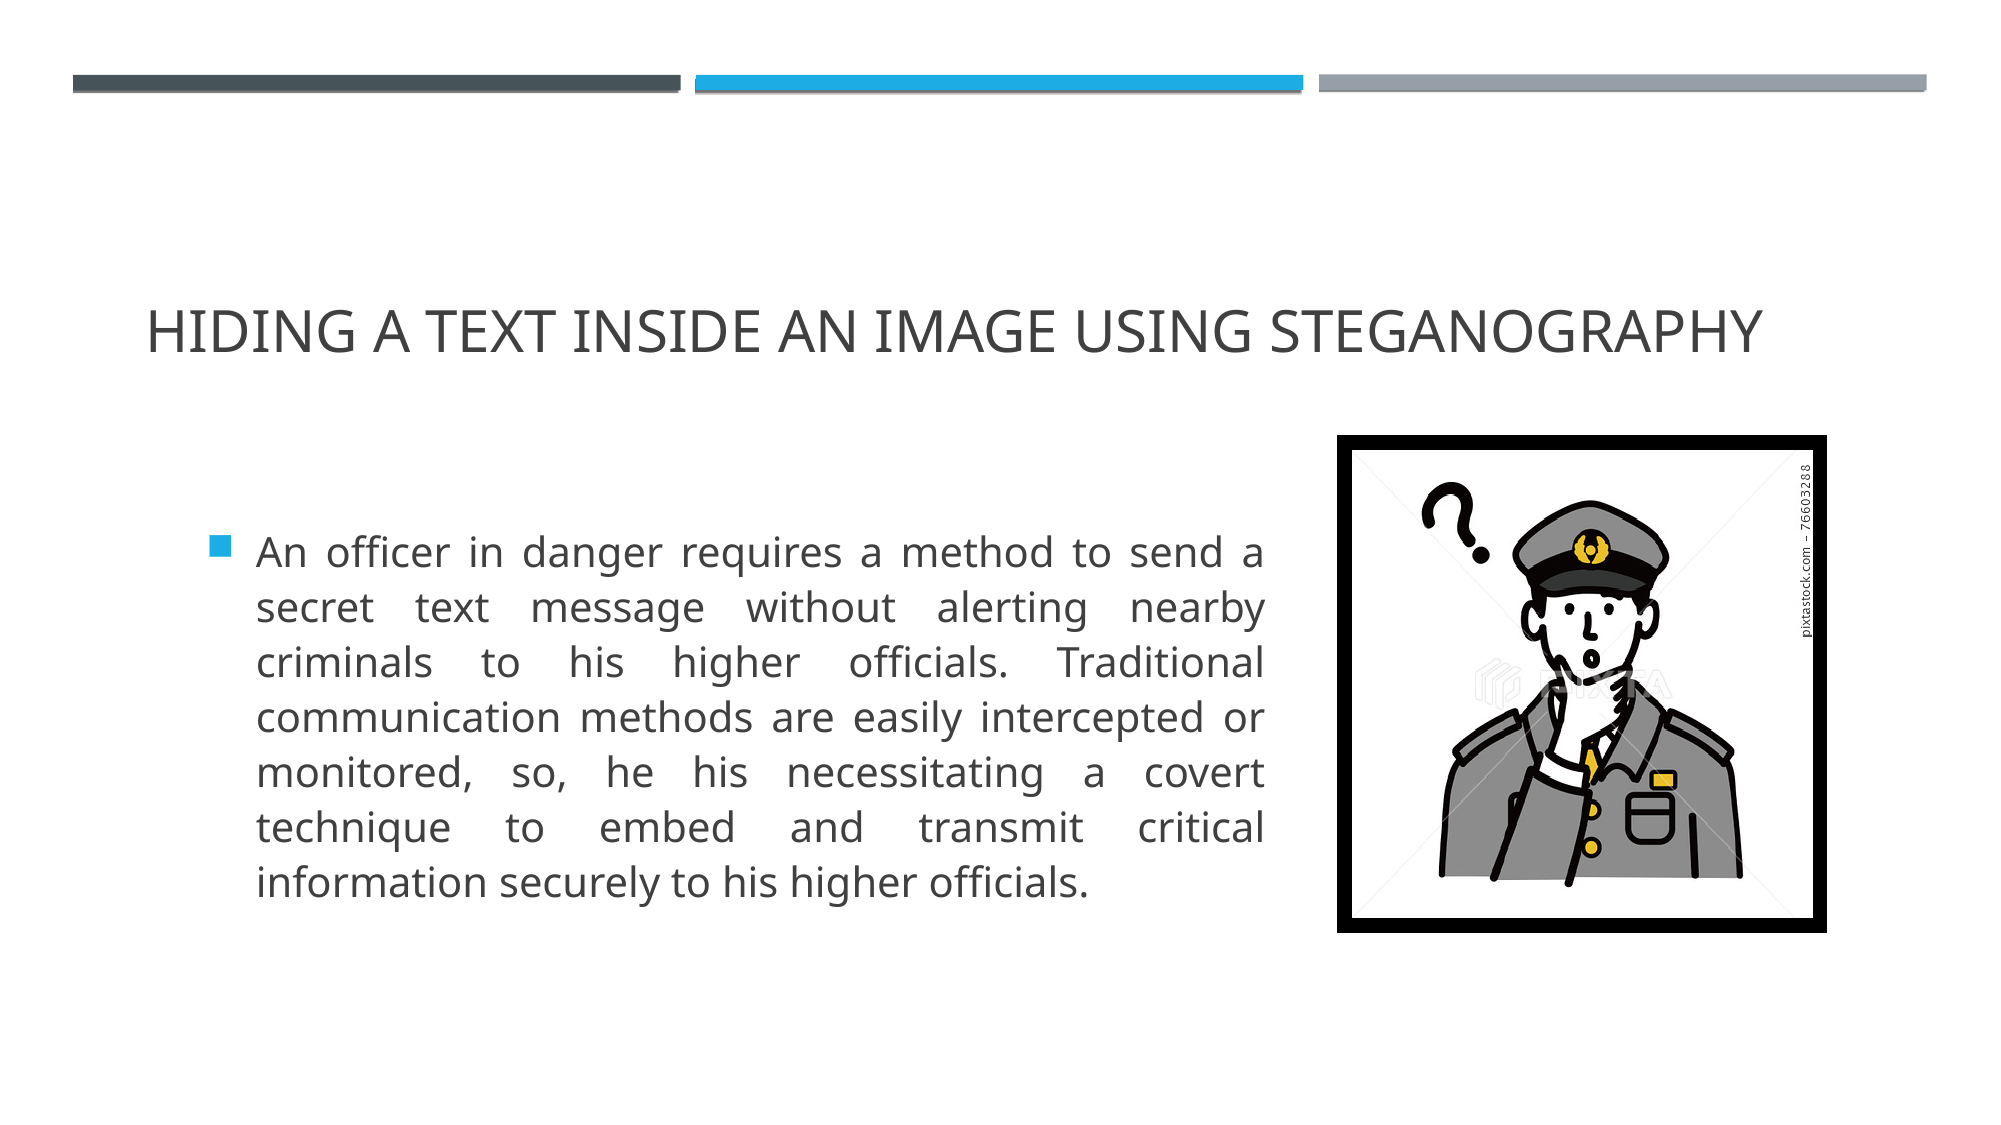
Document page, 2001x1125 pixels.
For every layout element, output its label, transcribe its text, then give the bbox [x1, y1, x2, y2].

picture [1351, 449, 1813, 919]
list An officer in danger requires a method to send a secret text message without alerting nearby criminals to his higher officials. Traditional communication methods are easily intercepted or monitored, so, he his necessitating a covert technique to embed and transmit critical information securely to his higher officials. [190, 399, 1281, 965]
title Hiding a text inside an image using steganography [130, 246, 1941, 442]
